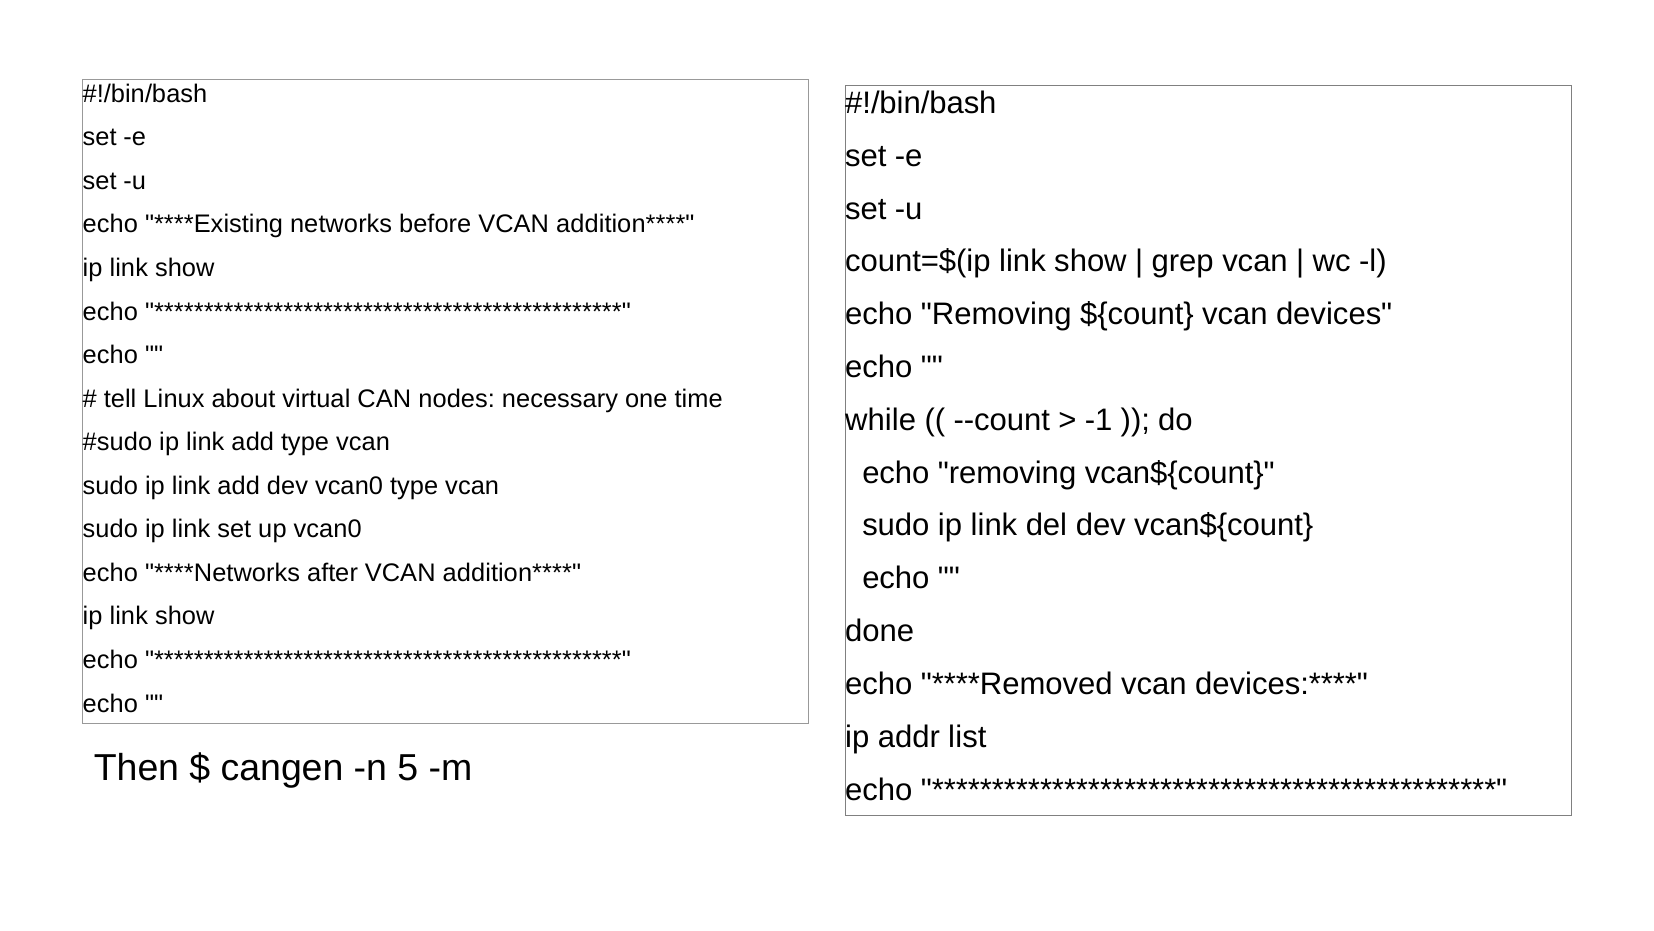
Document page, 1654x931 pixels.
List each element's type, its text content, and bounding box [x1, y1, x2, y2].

list #!/bin/bash set -e set -u echo "****Existing networks before VCAN addition****" ip link show echo "***********************************************" echo "" # tell Linux about virtual CAN nodes: necessary one time #sudo ip link add type vcan sudo ip link add dev vcan0 type vcan sudo ip link set up vcan0 echo "****Networks after VCAN addition****" ip link show echo "***********************************************" echo "" [82, 79, 809, 724]
text_box Then $ cangen -n 5 -m [79, 739, 813, 797]
list #!/bin/bash set -e set -u count=$(ip link show | grep vcan | wc -l) echo "Removing ${count} vcan devices" echo "" while (( --count > -1 )); do echo "removing vcan${count}" sudo ip link del dev vcan${count} echo "" done echo "****Removed vcan devices:****" ip addr list echo "***********************************************" [845, 85, 1572, 816]
